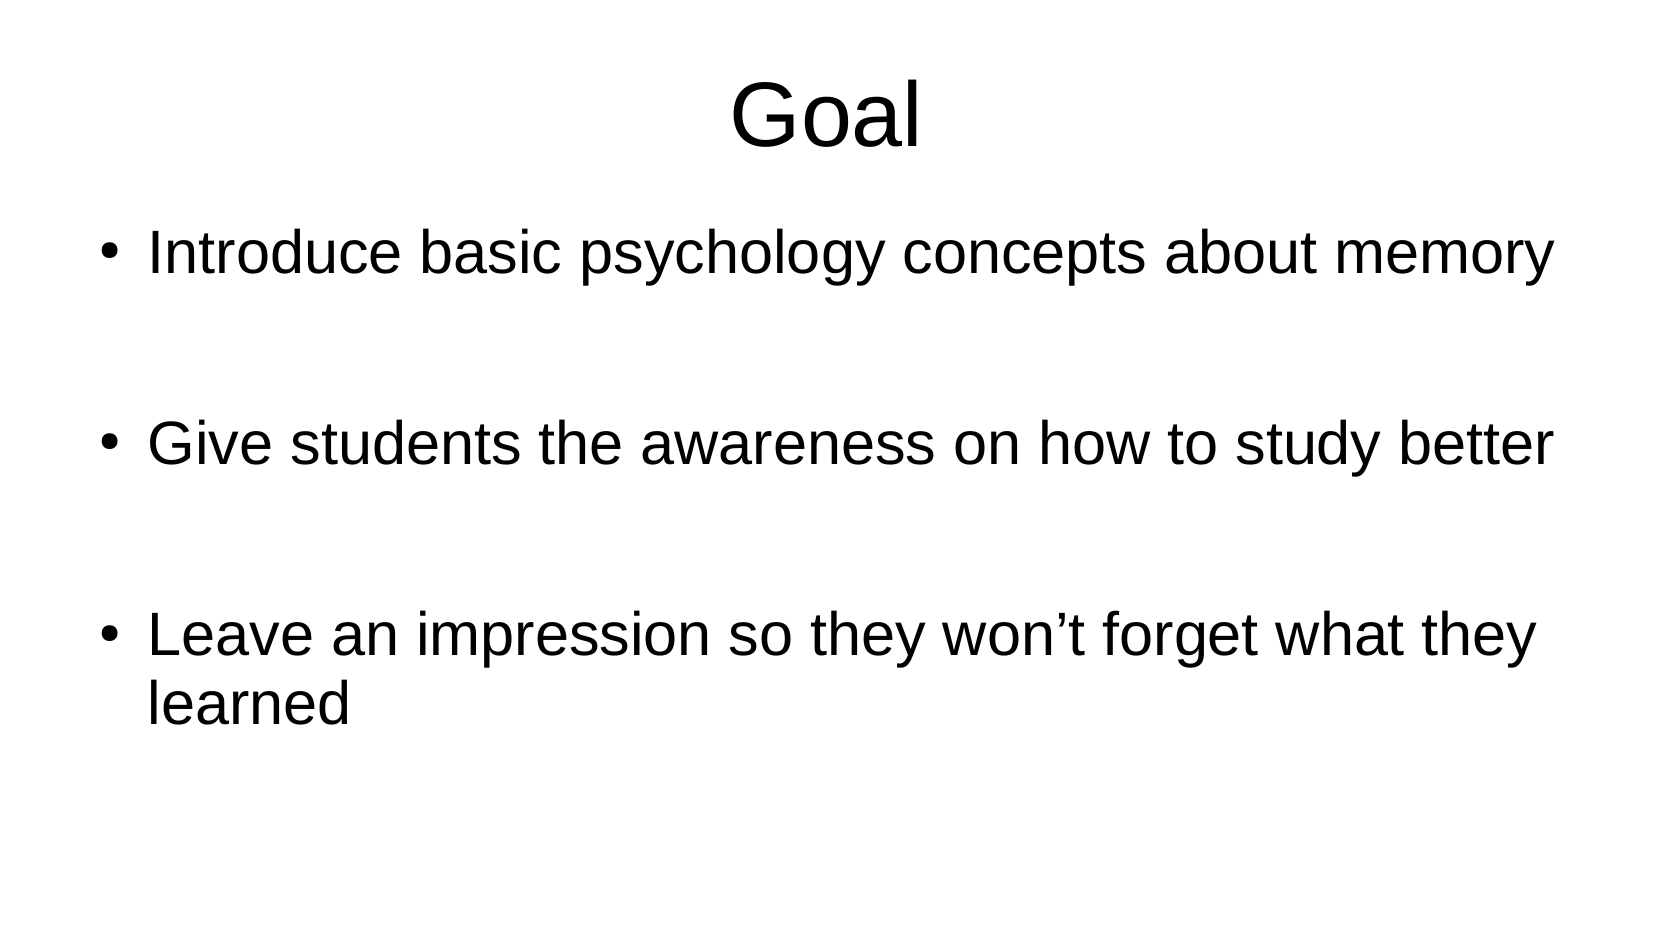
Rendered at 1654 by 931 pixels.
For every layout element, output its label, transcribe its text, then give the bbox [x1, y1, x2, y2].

list Introduce basic psychology concepts about memory Give students the awareness on how to study better Leave an impression so they won’t forget what they learned [82, 217, 1571, 758]
title Goal [82, 37, 1571, 193]
